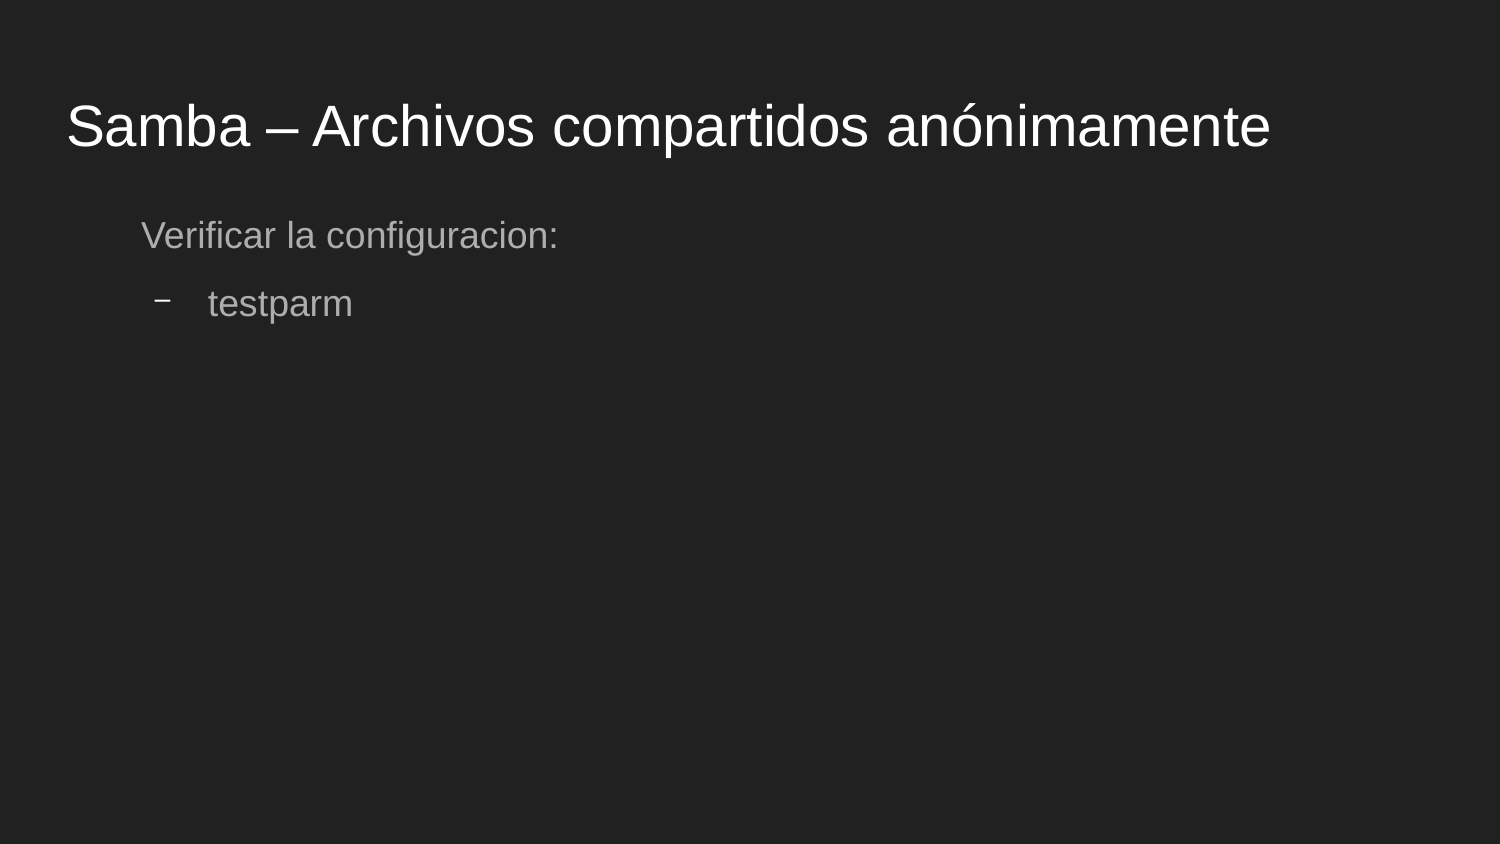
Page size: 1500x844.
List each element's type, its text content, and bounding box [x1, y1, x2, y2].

list Verificar la configuracion: testparm [51, 189, 1261, 750]
title Samba – Archivos compartidos anónimamente [51, 72, 1449, 167]
